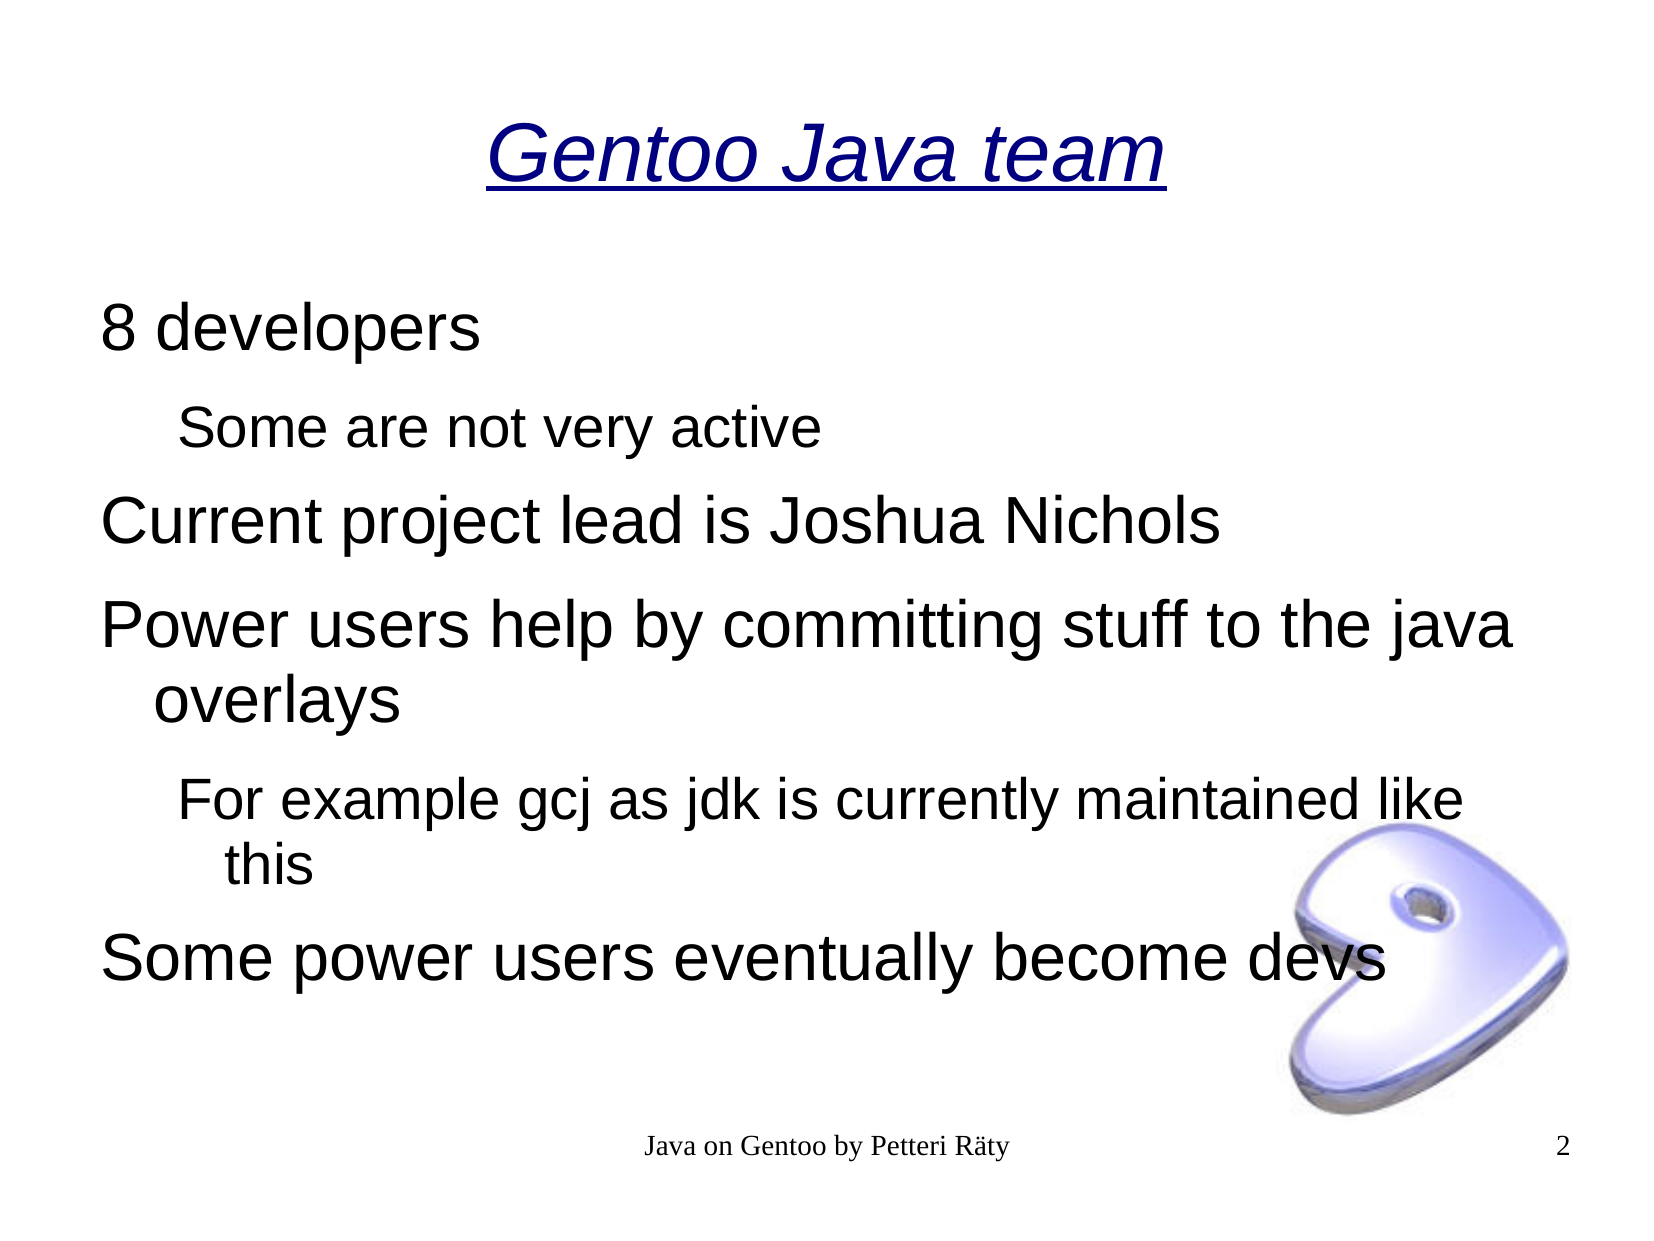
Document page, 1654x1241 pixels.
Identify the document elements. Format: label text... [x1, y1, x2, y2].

picture [1275, 818, 1576, 1125]
list 8 developers Some are not very active Current project lead is Joshua Nichols Power users help by committing stuff to the java overlays For example gcj as jdk is currently maintained like this Some power users eventually become devs [82, 290, 1571, 1094]
title Gentoo Java team [82, 56, 1571, 250]
